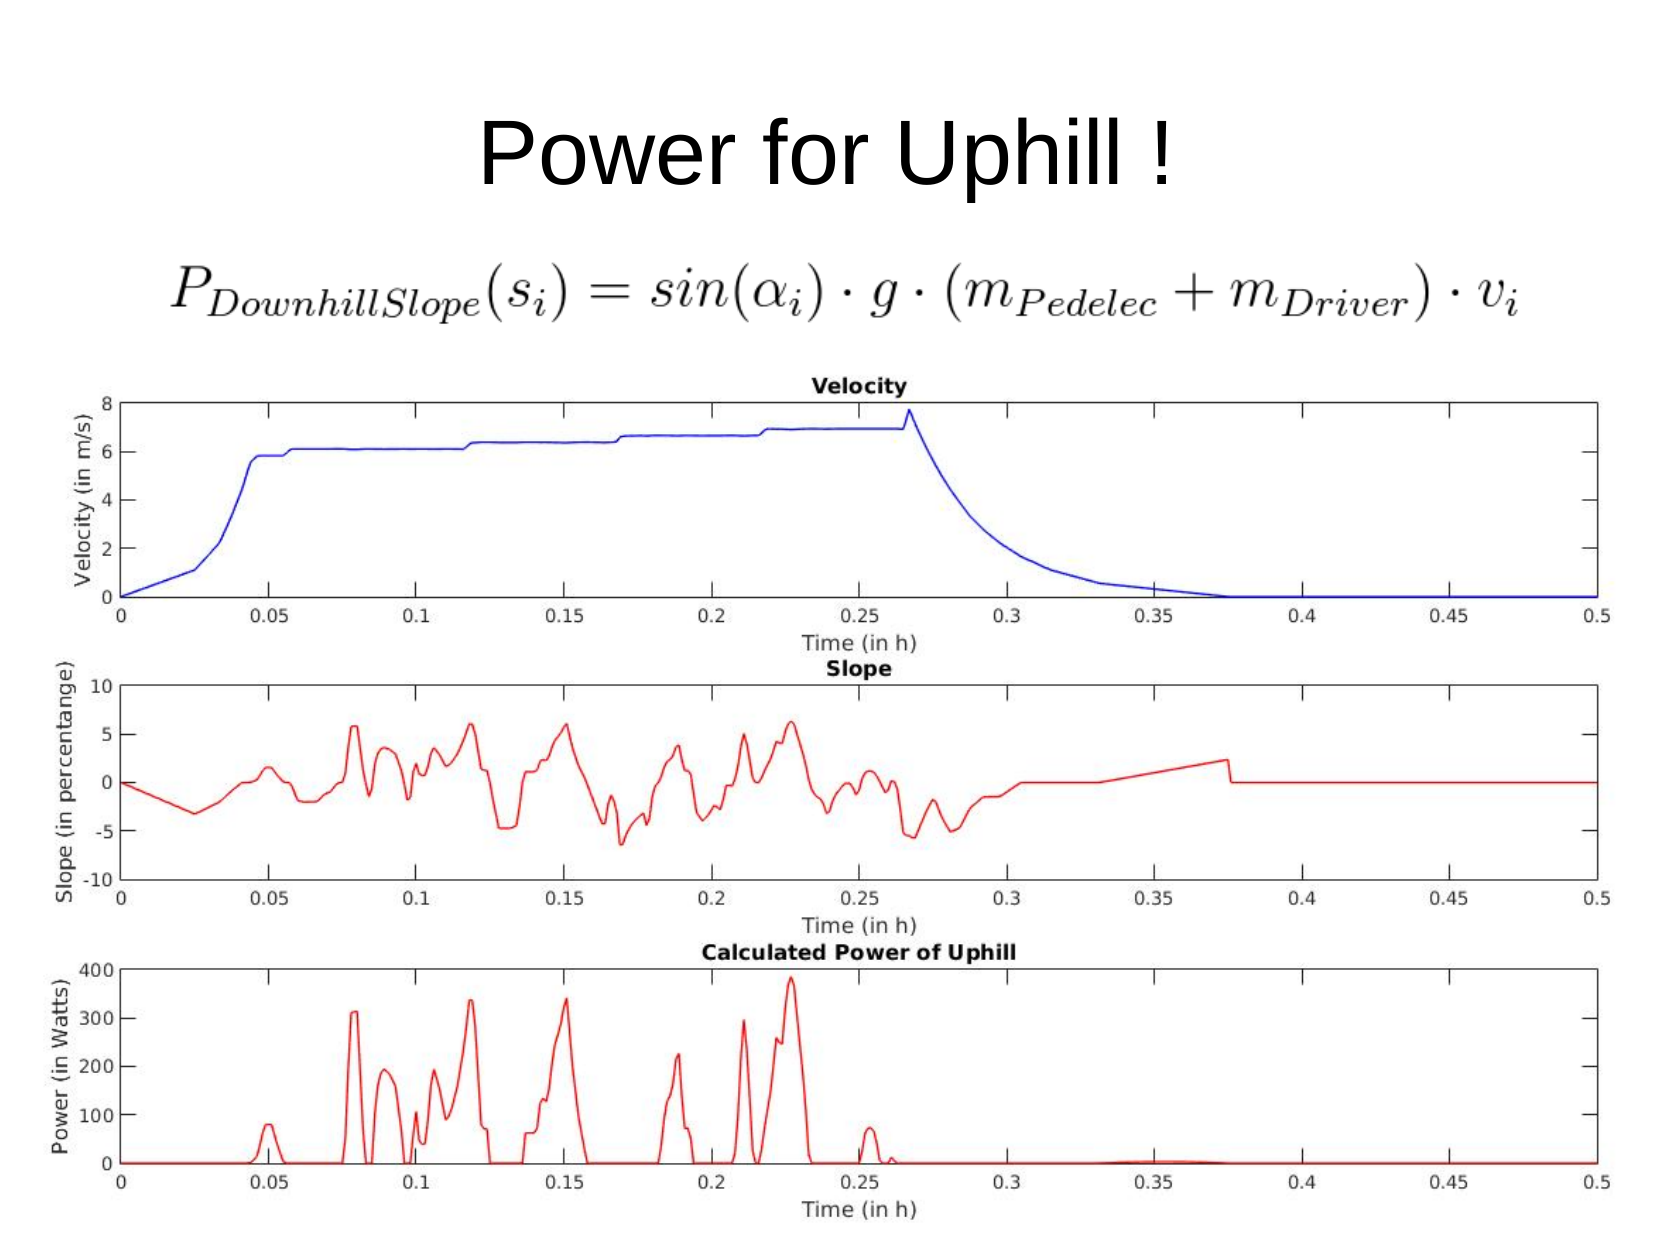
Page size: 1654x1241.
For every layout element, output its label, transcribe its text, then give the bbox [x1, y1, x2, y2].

title Power for Uphill ! [82, 49, 1571, 257]
picture [30, 241, 1636, 1223]
